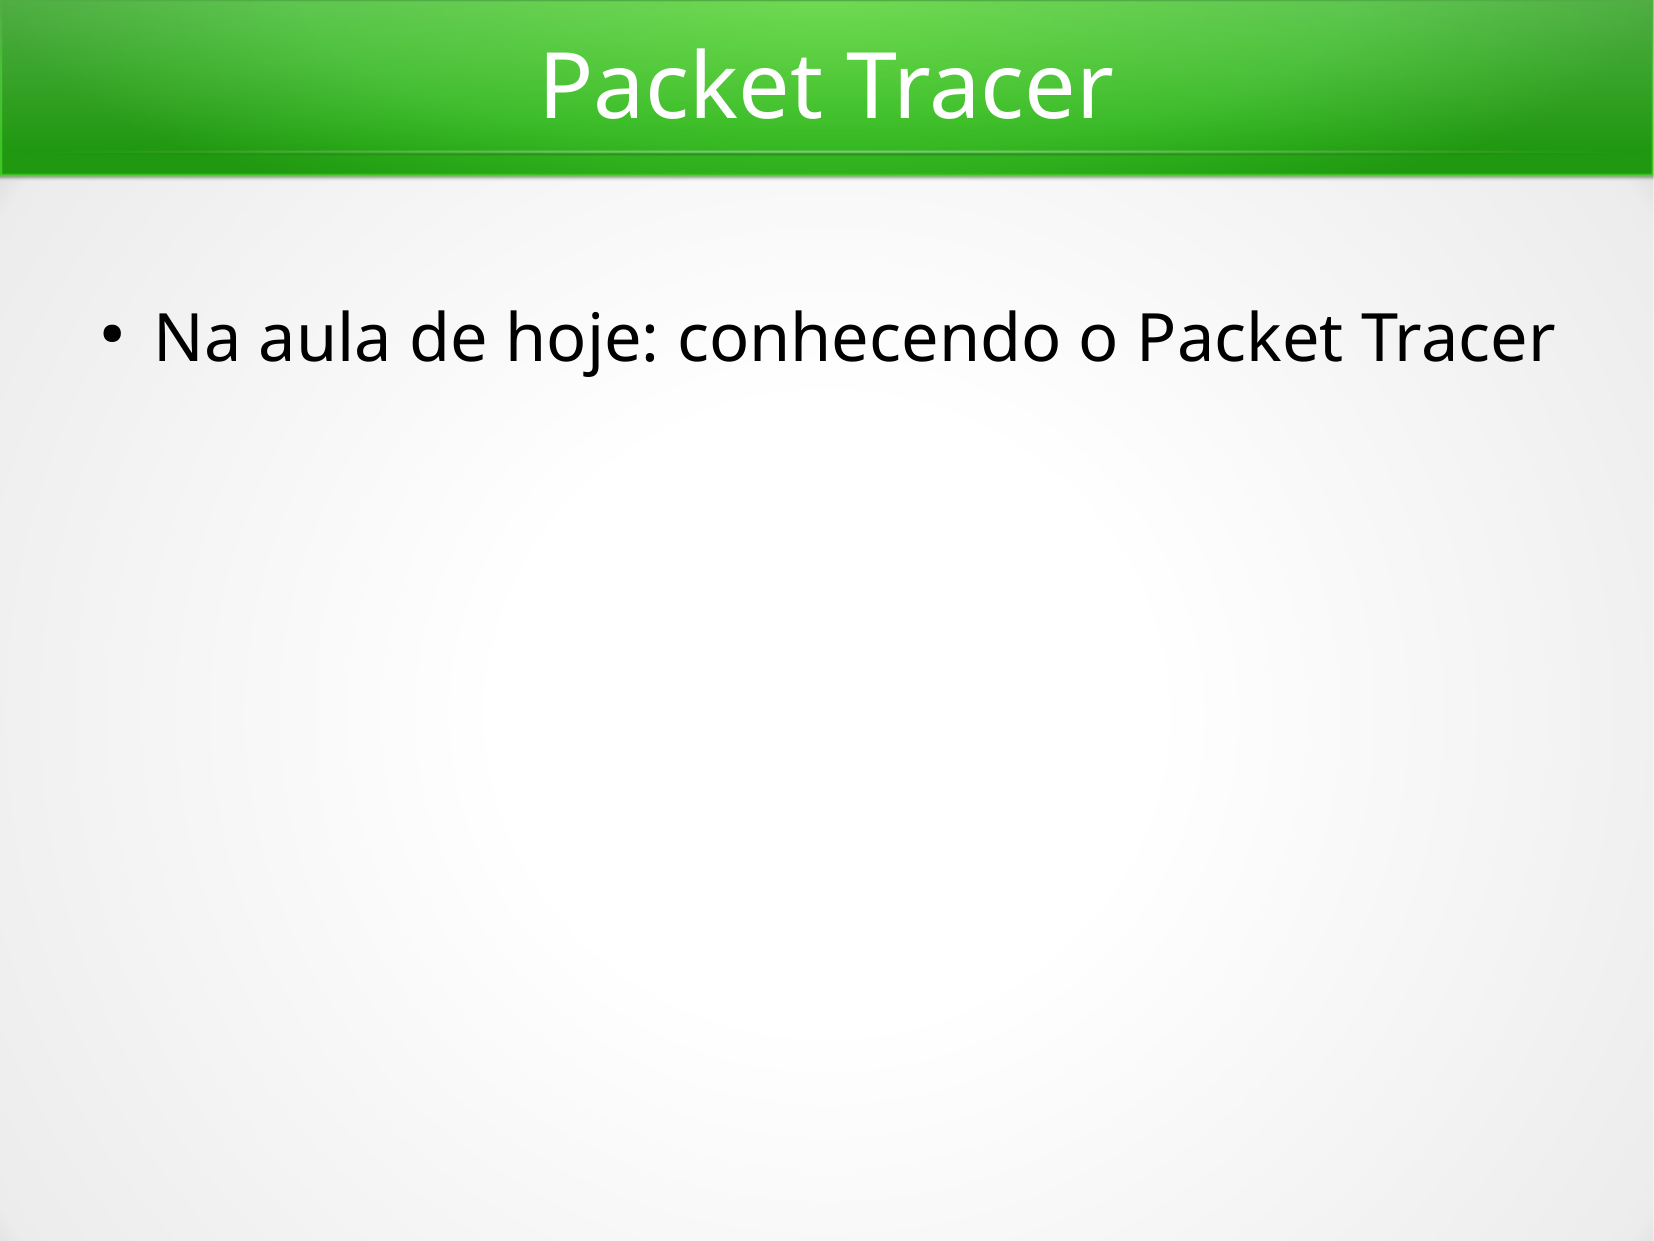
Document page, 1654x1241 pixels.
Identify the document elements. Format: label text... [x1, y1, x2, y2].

list Na aula de hoje: conhecendo o Packet Tracer [82, 290, 1571, 1010]
title Packet Tracer [82, 11, 1571, 154]
picture [0, 0, 1654, 1241]
